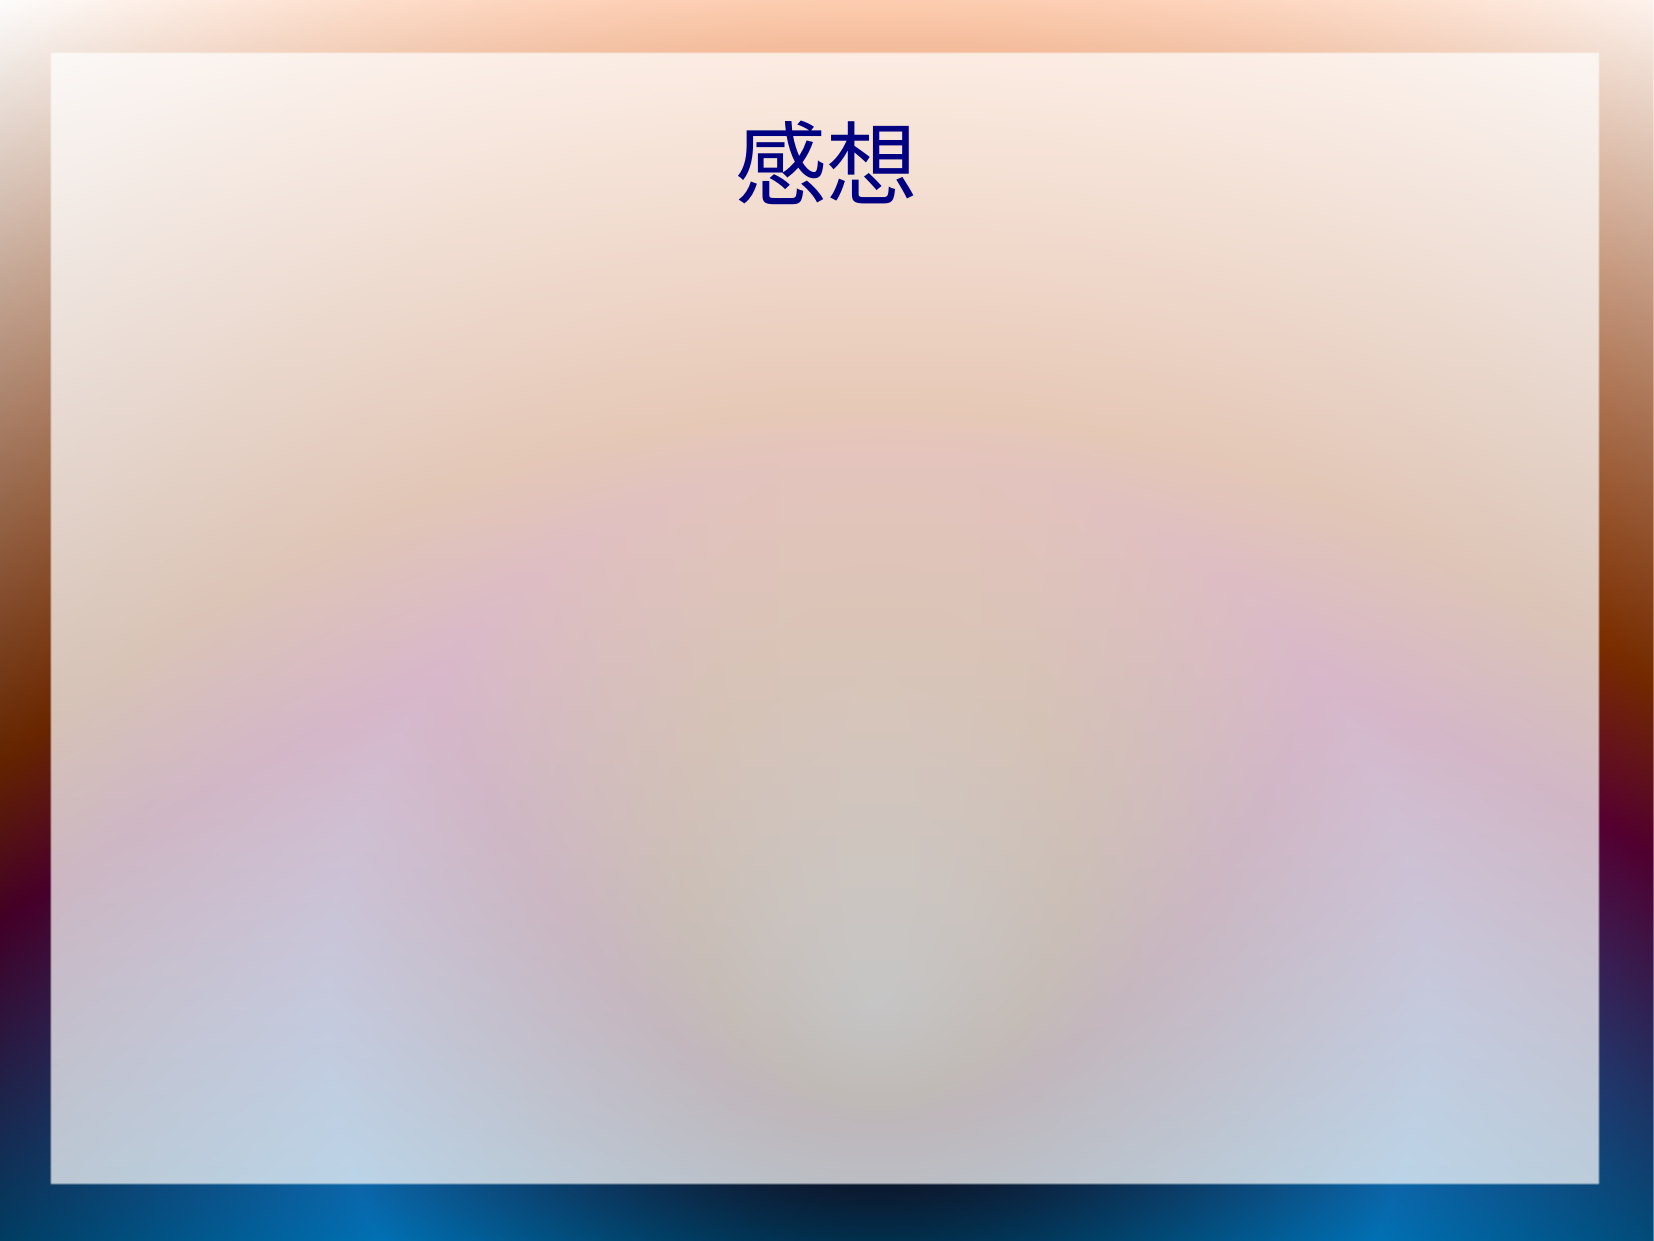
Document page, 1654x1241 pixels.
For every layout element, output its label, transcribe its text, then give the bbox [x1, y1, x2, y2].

picture [0, 0, 1654, 1241]
title 感想 [82, 55, 1571, 263]
